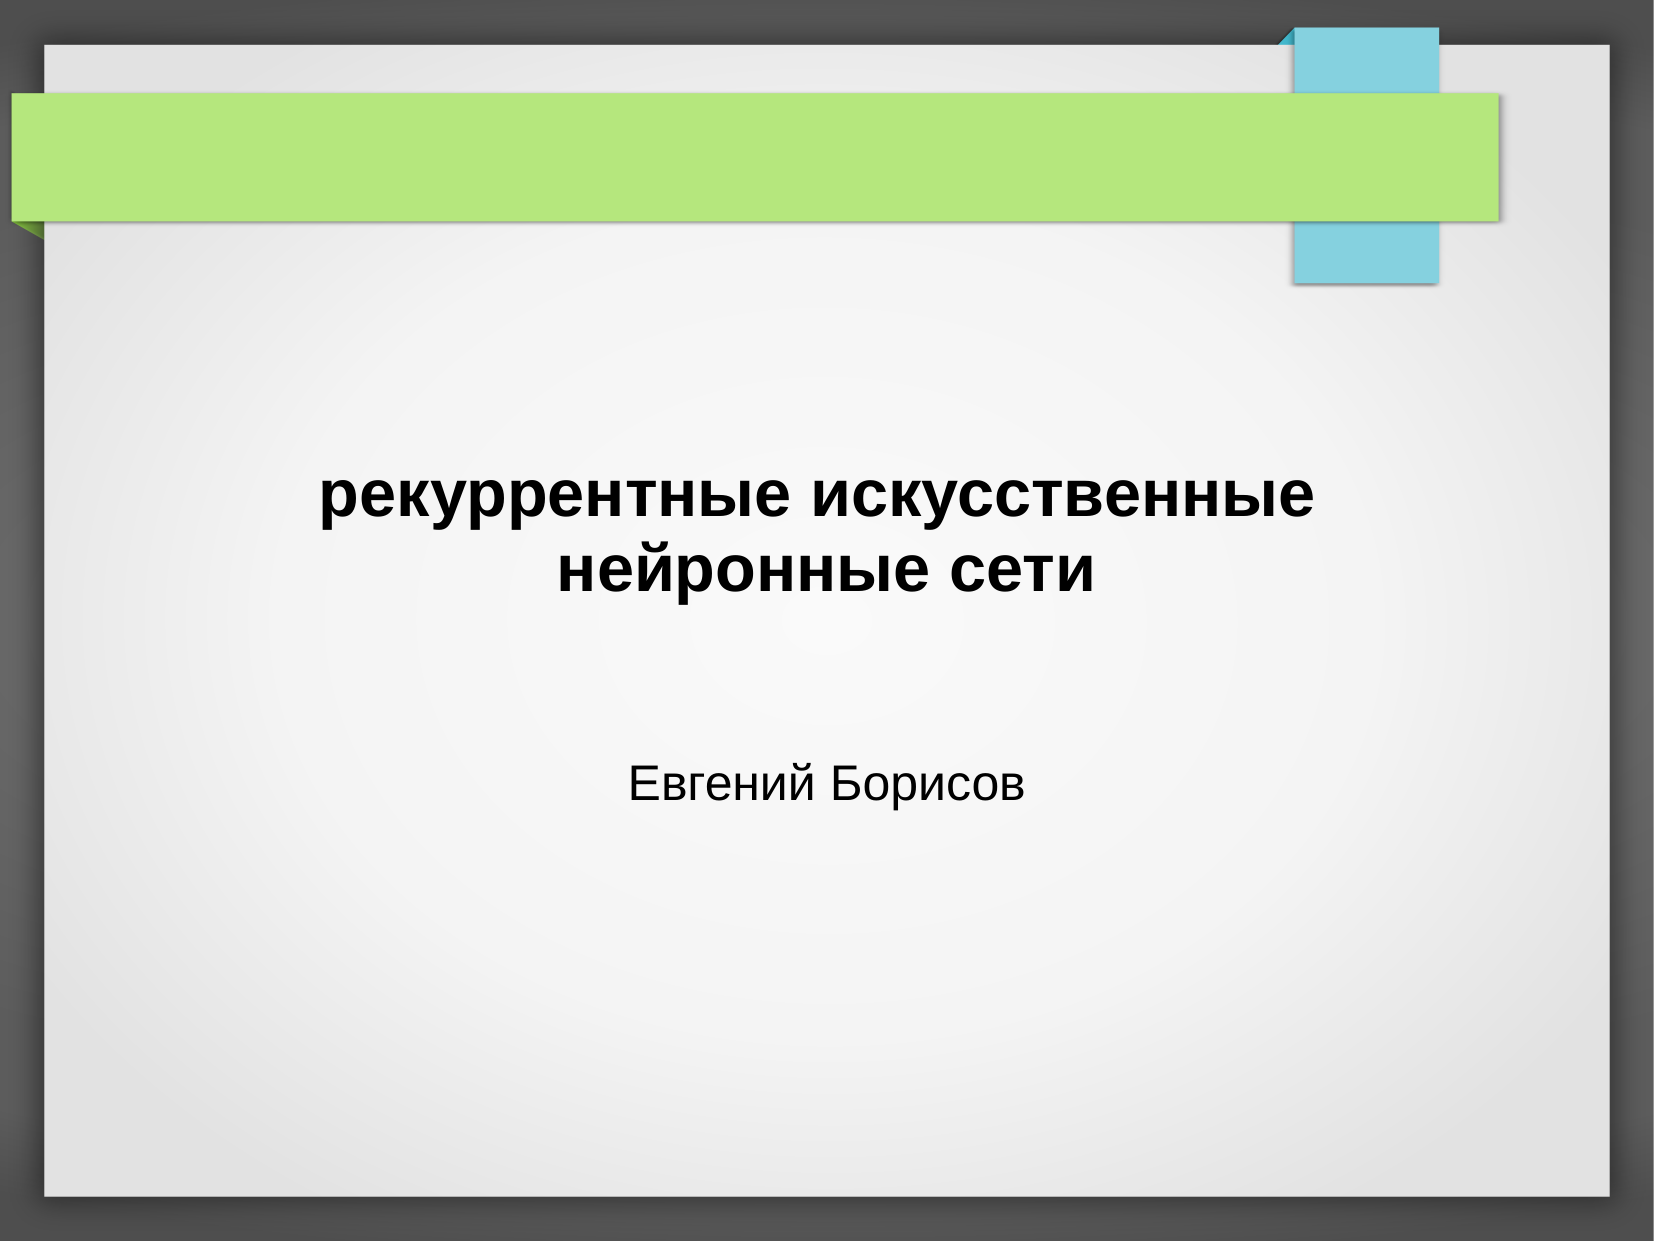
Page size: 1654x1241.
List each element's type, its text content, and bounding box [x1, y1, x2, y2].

picture [0, 0, 1654, 1241]
subtitle рекуррентные искусственные нейронные сети Евгений Борисов [82, 290, 1571, 1010]
